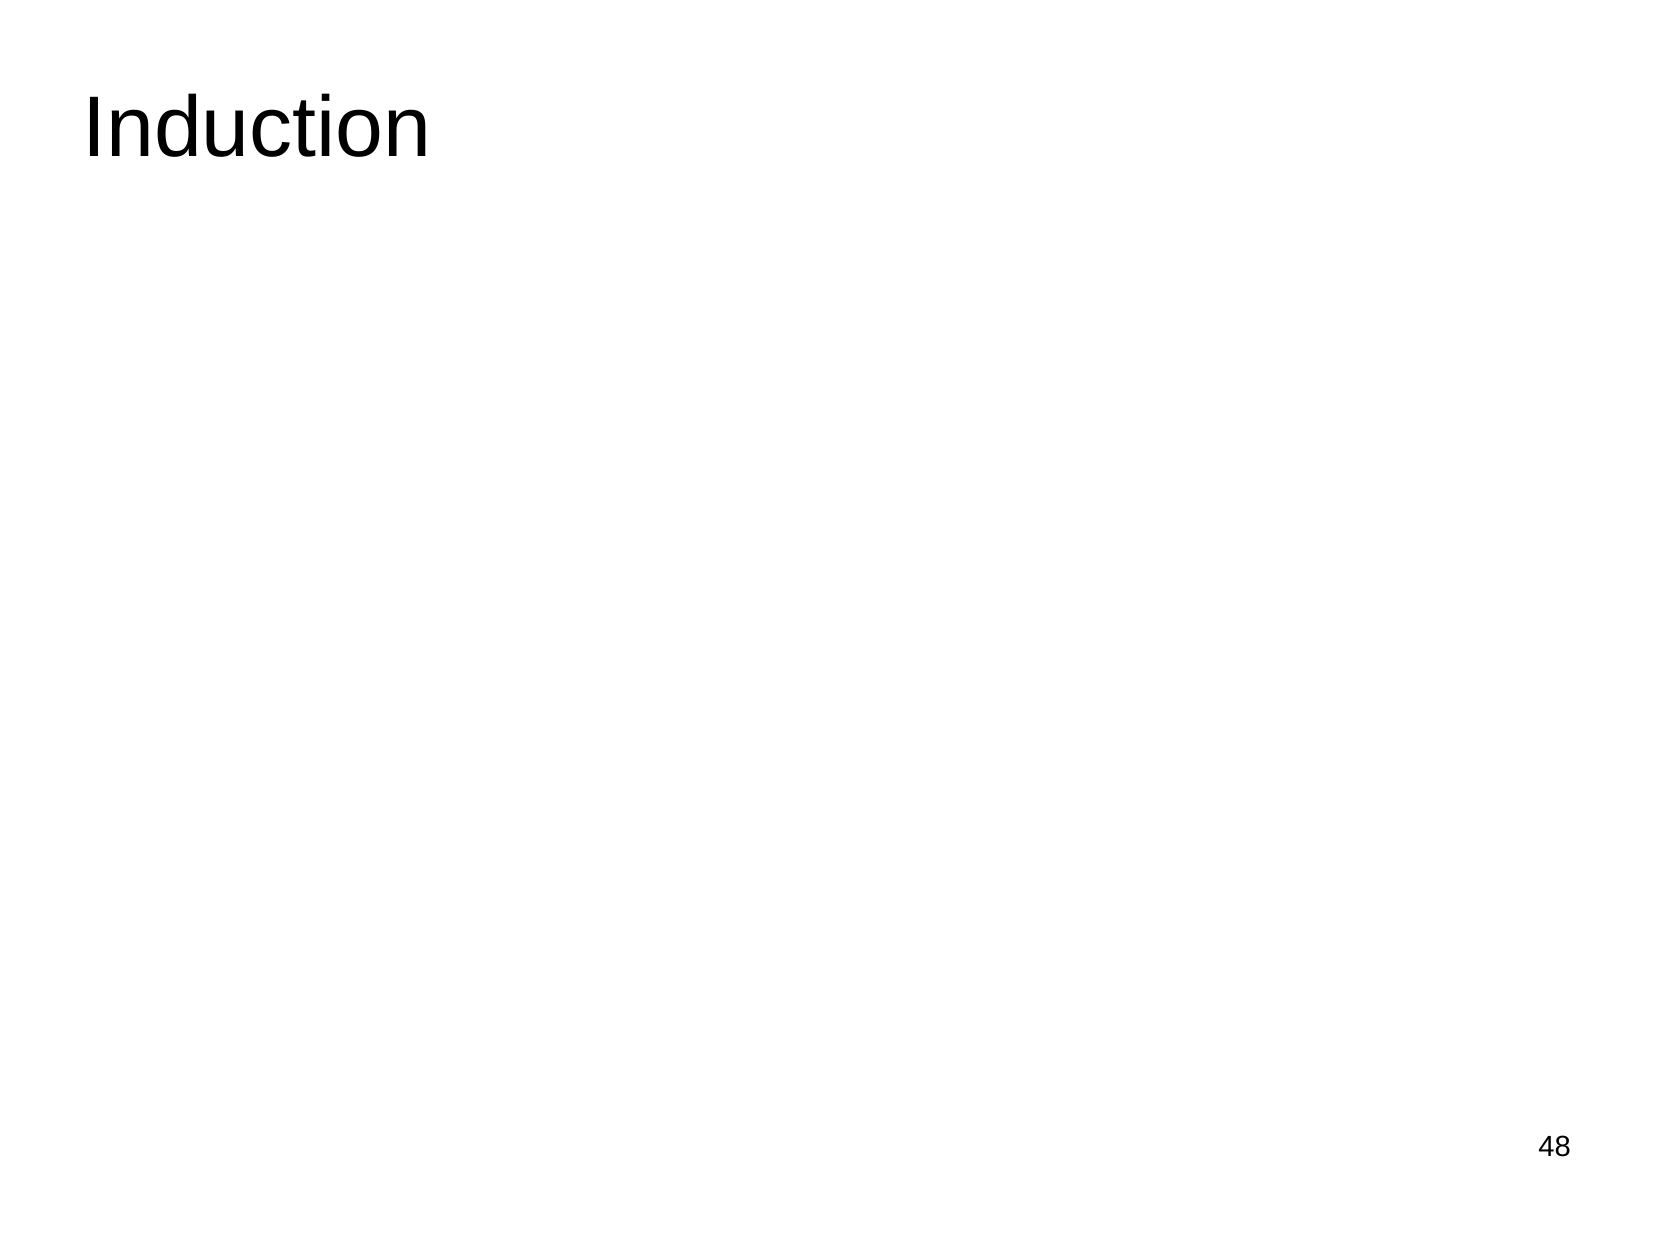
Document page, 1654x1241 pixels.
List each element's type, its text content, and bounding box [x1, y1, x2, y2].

title Induction [82, 49, 1571, 204]
